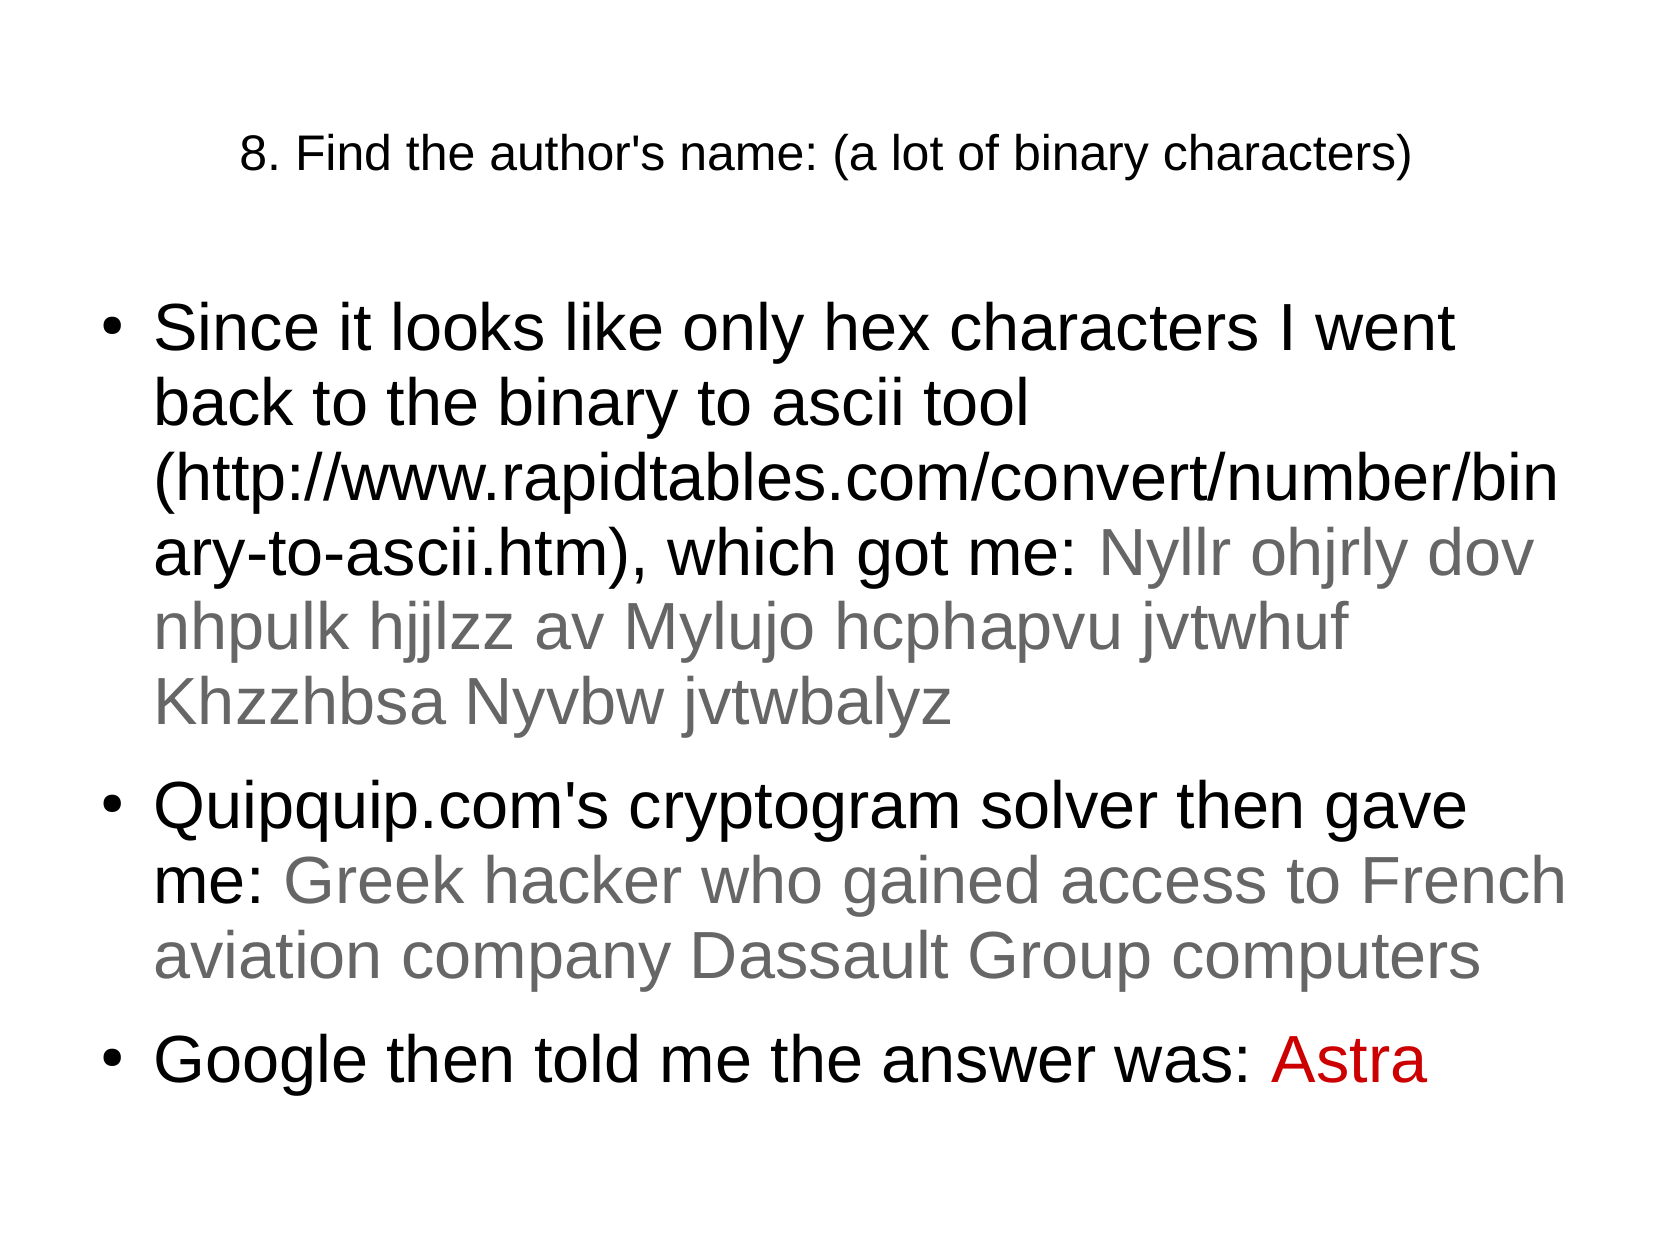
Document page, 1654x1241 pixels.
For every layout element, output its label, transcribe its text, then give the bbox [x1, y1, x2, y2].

title 8. Find the author's name: (a lot of binary characters) [82, 49, 1571, 257]
list Since it looks like only hex characters I went back to the binary to ascii tool (http://www.rapidtables.com/convert/number/binary-to-ascii.htm), which got me: Nyllr ohjrly dov nhpulk hjjlzz av Mylujo hcphapvu jvtwhuf Khzzhbsa Nyvbw jvtwbalyz Quipquip.com's cryptogram solver then gave me: Greek hacker who gained access to French aviation company Dassault Group computers Google then told me the answer was: Astra [82, 290, 1571, 1186]
